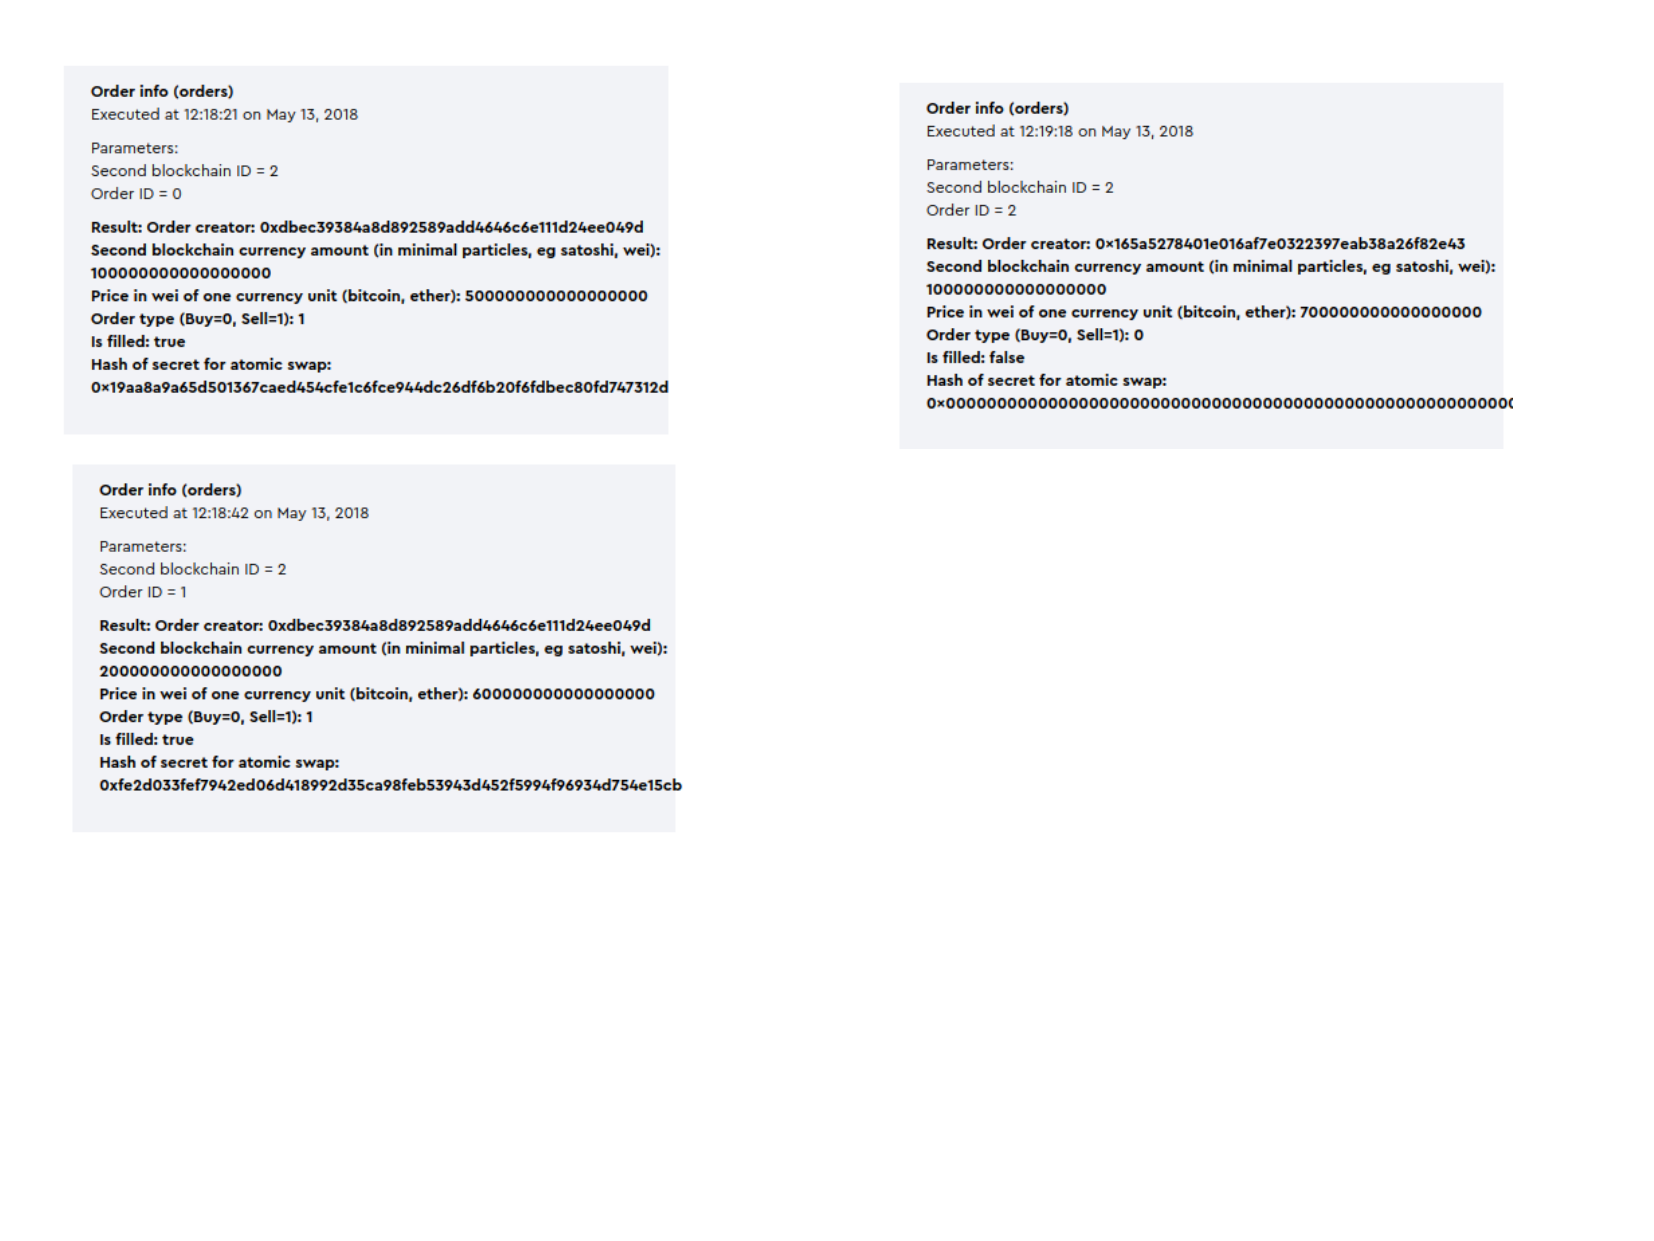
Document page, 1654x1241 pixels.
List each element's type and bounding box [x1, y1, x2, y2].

picture [897, 71, 1513, 449]
picture [62, 458, 697, 839]
picture [48, 58, 686, 444]
